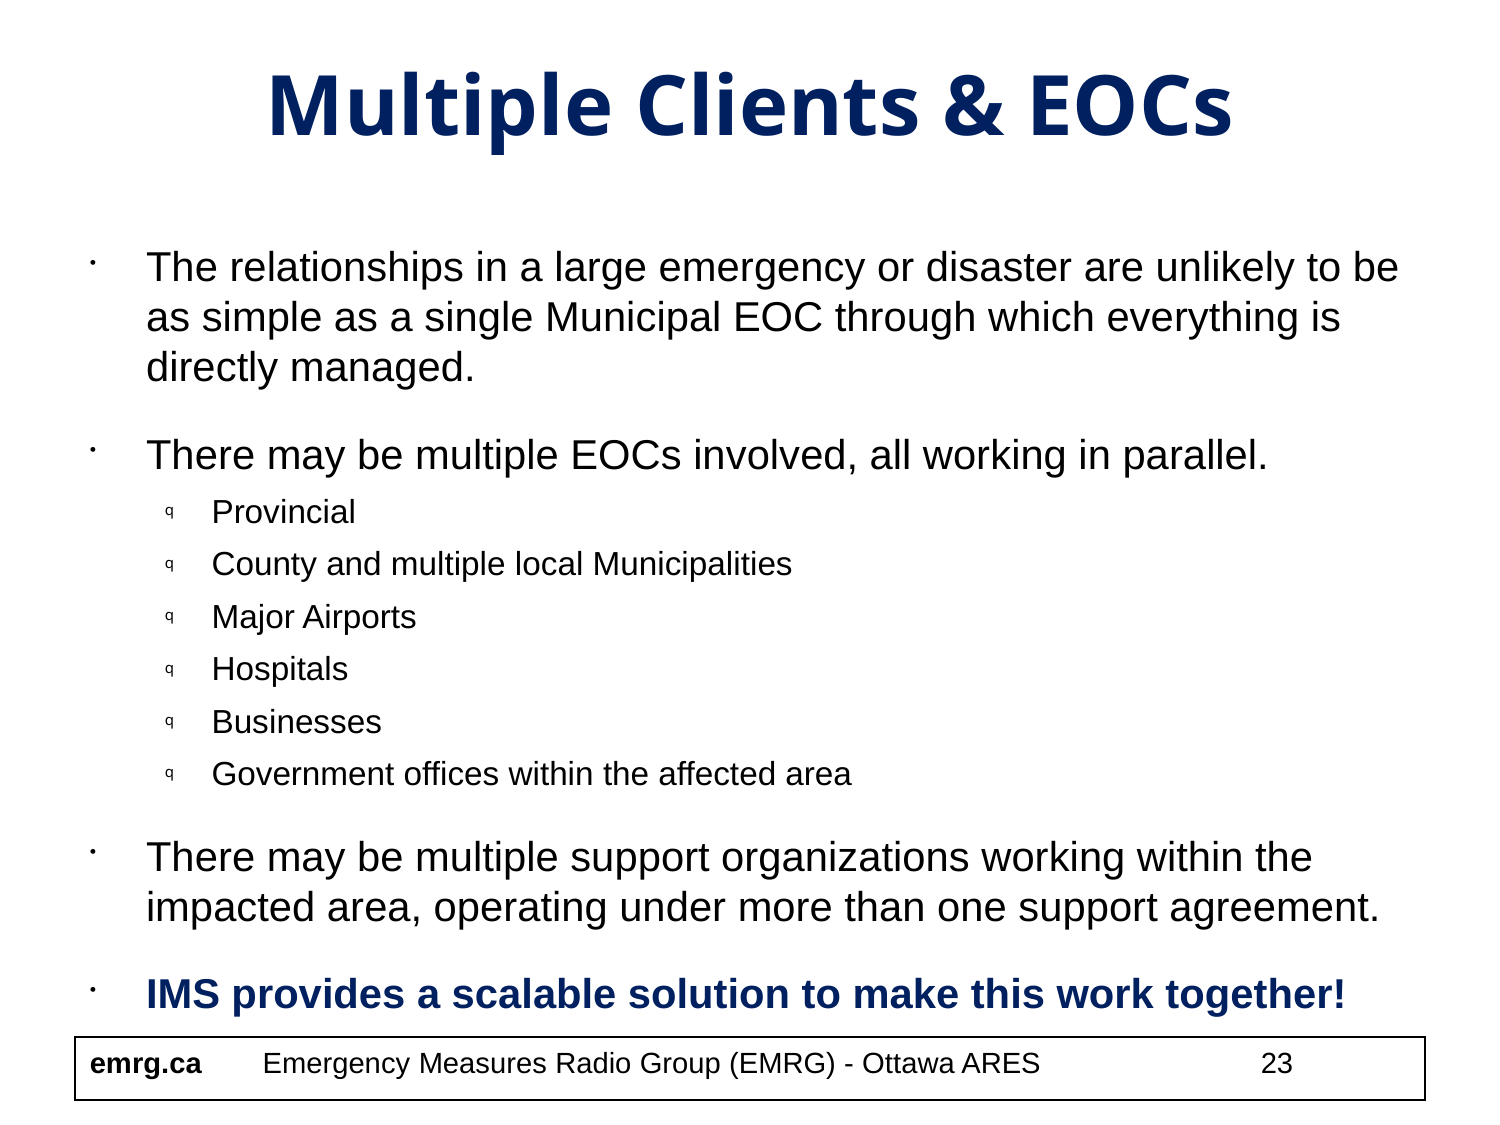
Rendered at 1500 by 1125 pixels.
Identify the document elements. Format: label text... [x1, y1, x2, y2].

footer Emergency Measures Radio Group (EMRG) - Ottawa ARES [247, 1038, 1238, 1103]
slide_number <number> [1246, 1038, 1425, 1103]
text_box The relationships in a large emergency or disaster are unlikely to be as simple as a single Municipal EOC through which everything is directly managed. There may be multiple EOCs involved, all working in parallel. Provincial County and multiple local Municipalities Major Airports Hospitals Businesses Government offices within the affected area There may be multiple support organizations working within the impacted area, operating under more than one support agreement. IMS provides a scalable solution to make this work together! [74, 232, 1425, 1038]
text_box Multiple Clients & EOCs [74, 45, 1425, 232]
